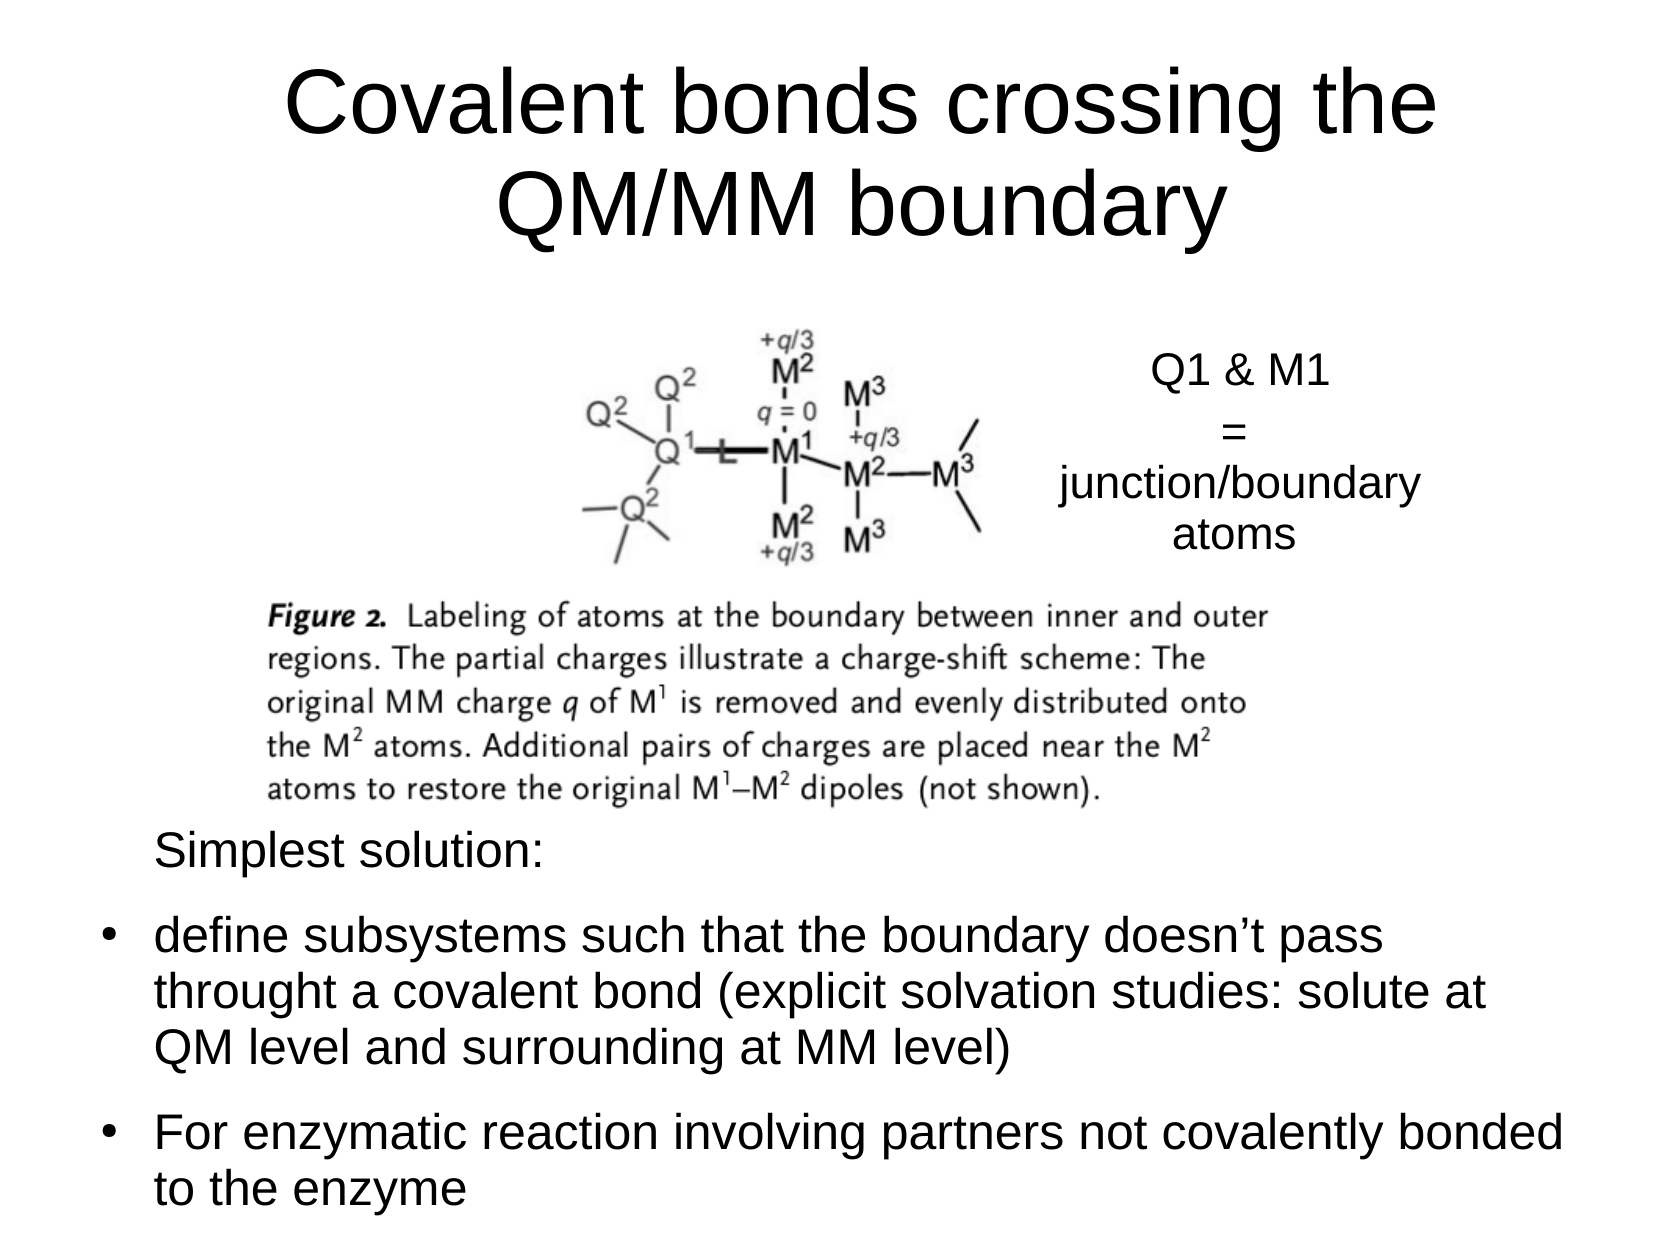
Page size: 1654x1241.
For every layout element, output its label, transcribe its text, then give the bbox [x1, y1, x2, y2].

title Covalent bonds crossing the QM/MM boundary [82, 49, 1571, 257]
picture [259, 318, 1282, 815]
list Simplest solution: define subsystems such that the boundary doesn’t pass throught a covalent bond (explicit solvation studies: solute at QM level and surrounding at MM level) For enzymatic reaction involving partners not covalently bonded to the enzyme [82, 822, 1571, 1241]
title Q1 & M1 = junction/boundary atoms [980, 188, 1489, 674]
